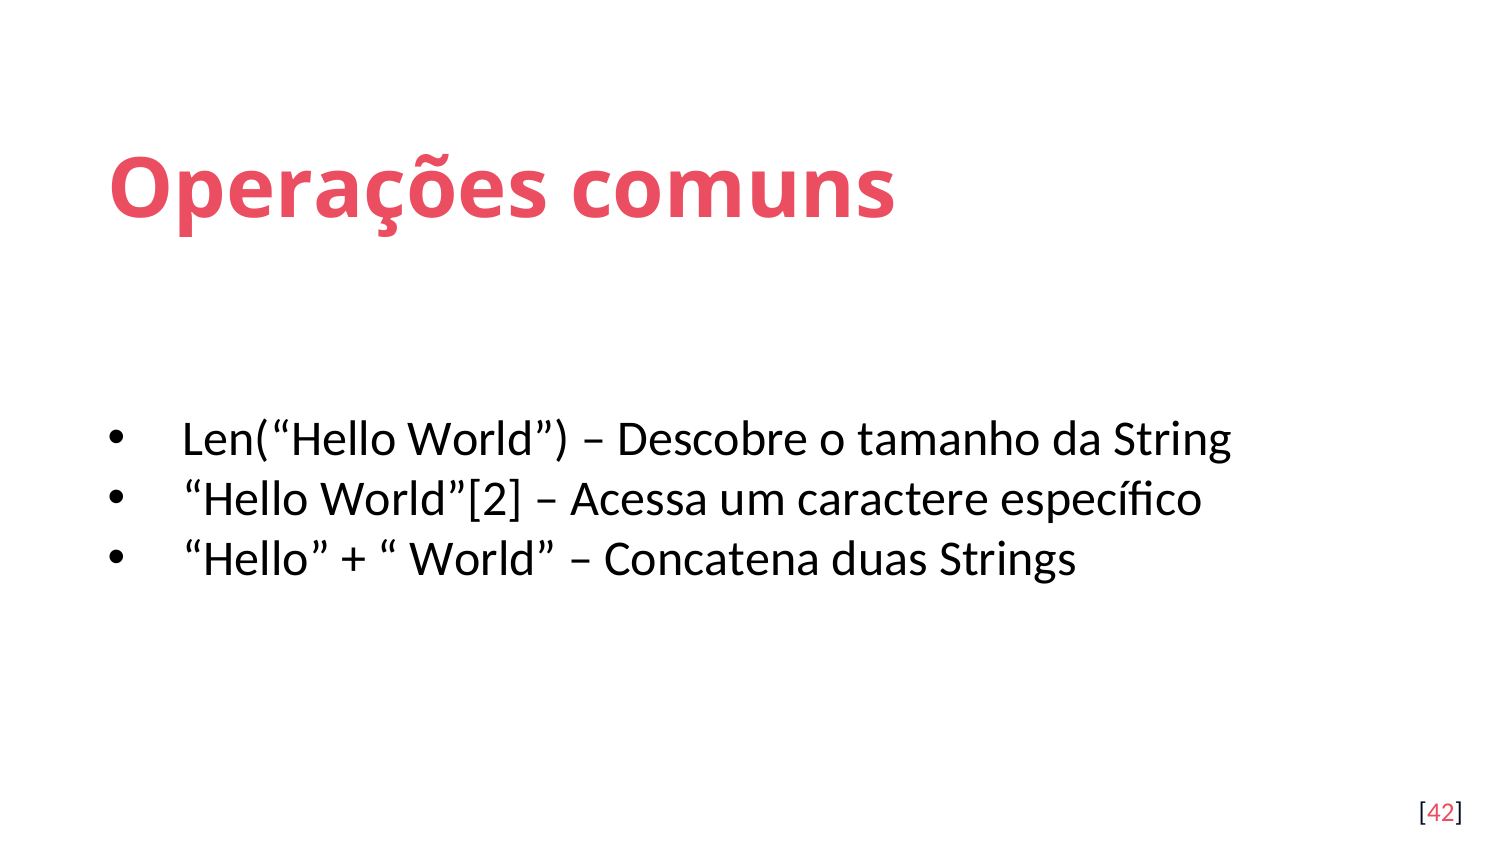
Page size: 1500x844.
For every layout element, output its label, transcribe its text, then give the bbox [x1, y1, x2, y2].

text_box Operações comuns [92, 104, 1408, 243]
slide_number [42] [1403, 779, 1494, 844]
text_box Len(“Hello World”) – Descobre o tamanho da String “Hello World”[2] – Acessa um caractere específico “Hello” + “ World” – Concatena duas Strings [92, 243, 1408, 749]
